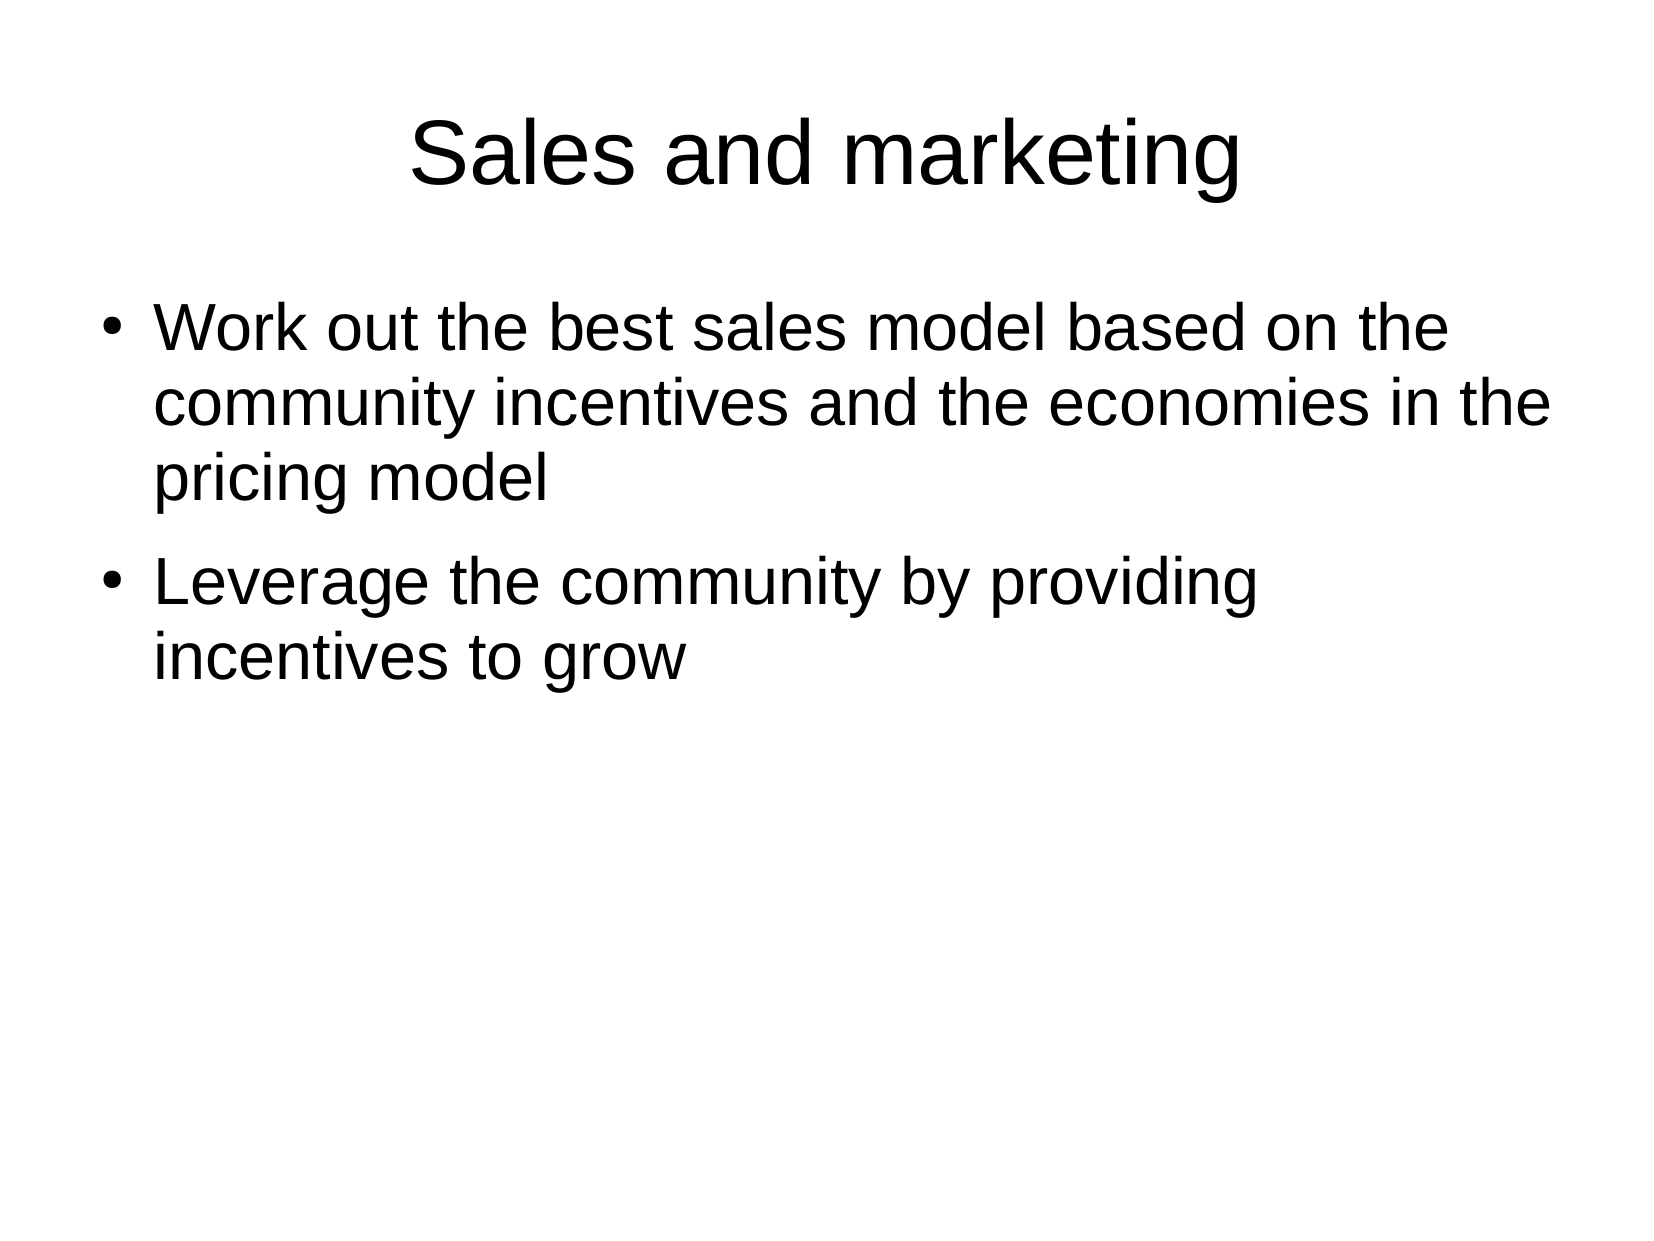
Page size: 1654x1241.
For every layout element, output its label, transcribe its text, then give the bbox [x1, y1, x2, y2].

list Work out the best sales model based on the community incentives and the economies in the pricing model Leverage the community by providing incentives to grow [82, 290, 1571, 1109]
title Sales and marketing [82, 49, 1571, 257]
